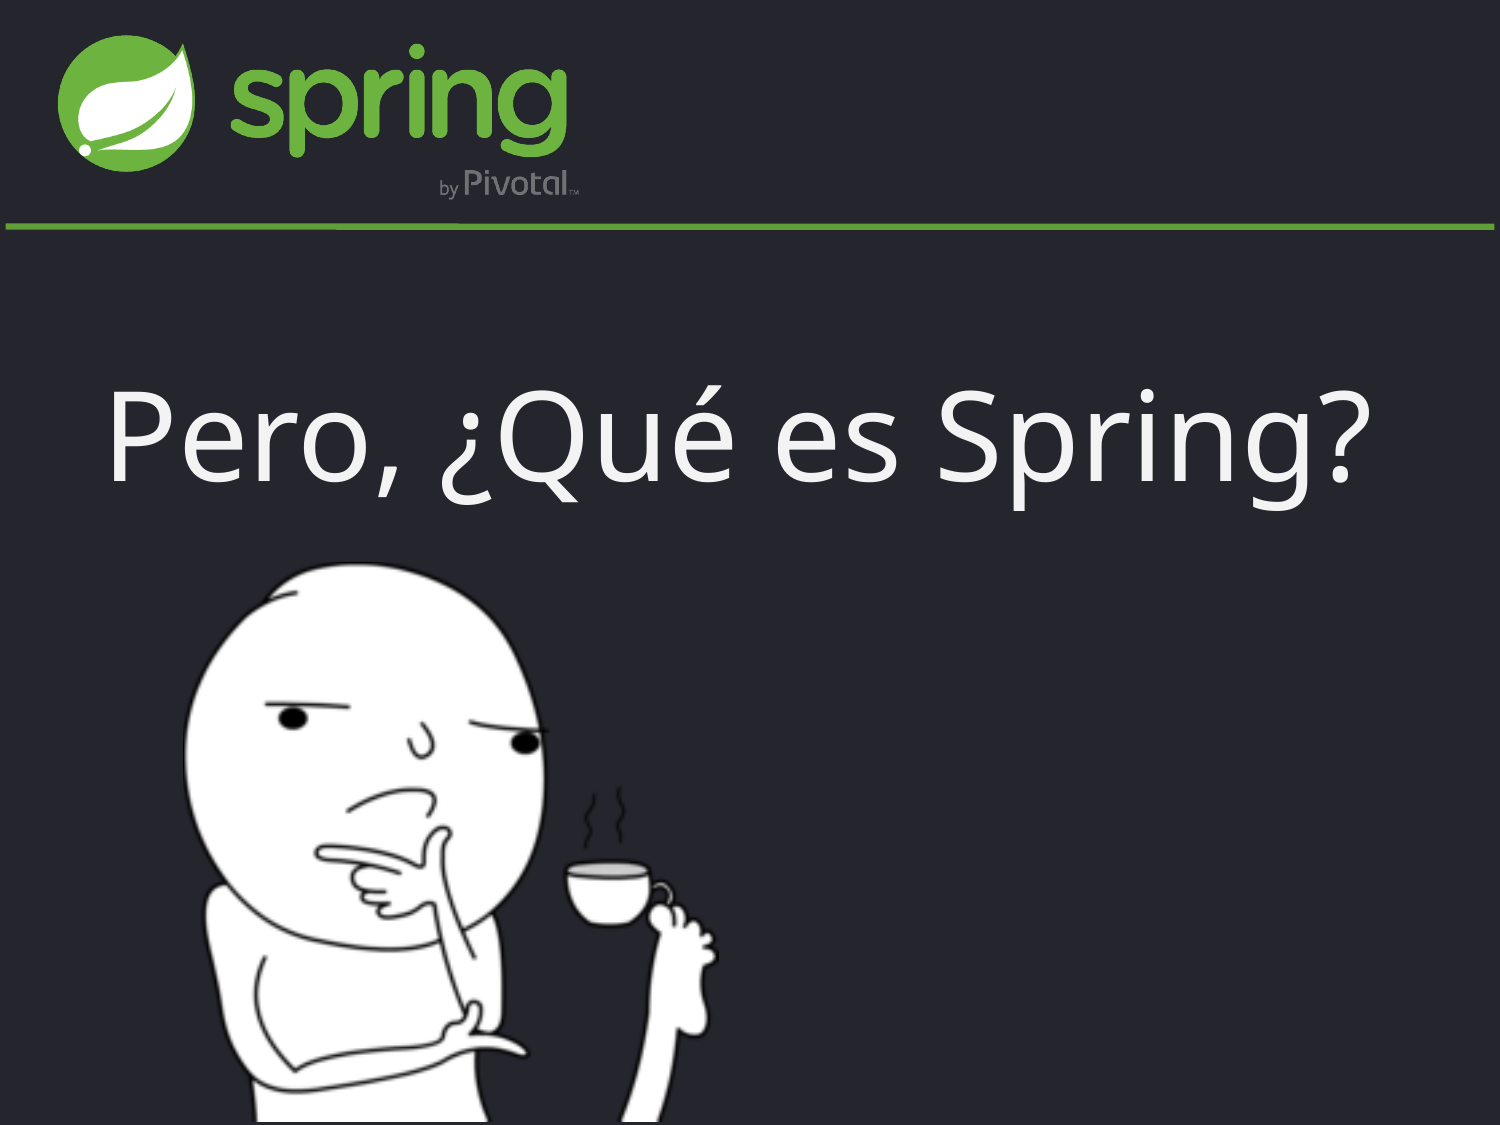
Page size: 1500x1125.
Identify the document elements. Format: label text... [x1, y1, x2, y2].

picture [51, 30, 586, 203]
list Pero, ¿Qué es Spring? [39, 318, 1437, 549]
picture [183, 562, 719, 1122]
